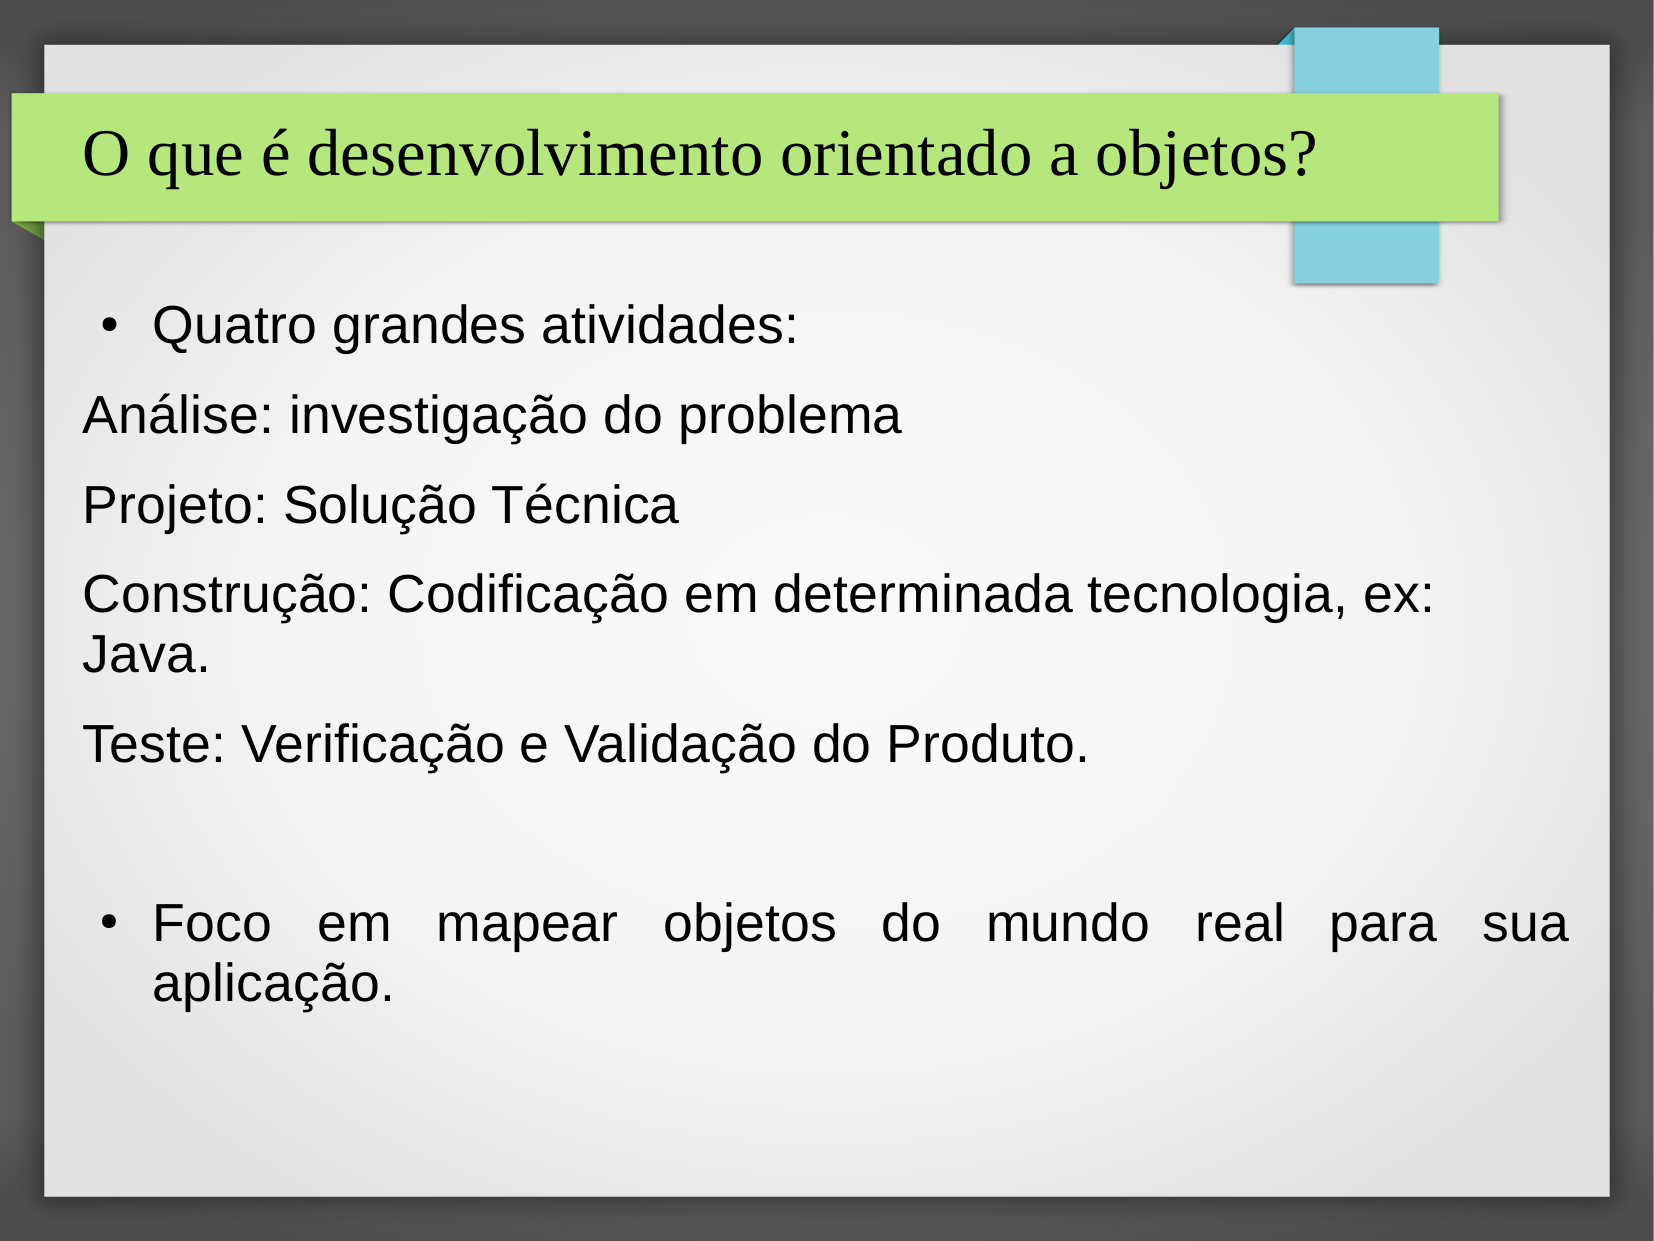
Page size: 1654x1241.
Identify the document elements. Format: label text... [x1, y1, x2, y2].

title O que é desenvolvimento orientado a objetos? [82, 49, 1571, 257]
picture [0, 0, 1654, 1241]
list Quatro grandes atividades: Análise: investigação do problema Projeto: Solução Técnica Construção: Codificação em determinada tecnologia, ex: Java. Teste: Verificação e Validação do Produto. Foco em mapear objetos do mundo real para sua aplicação. [82, 295, 1571, 1015]
